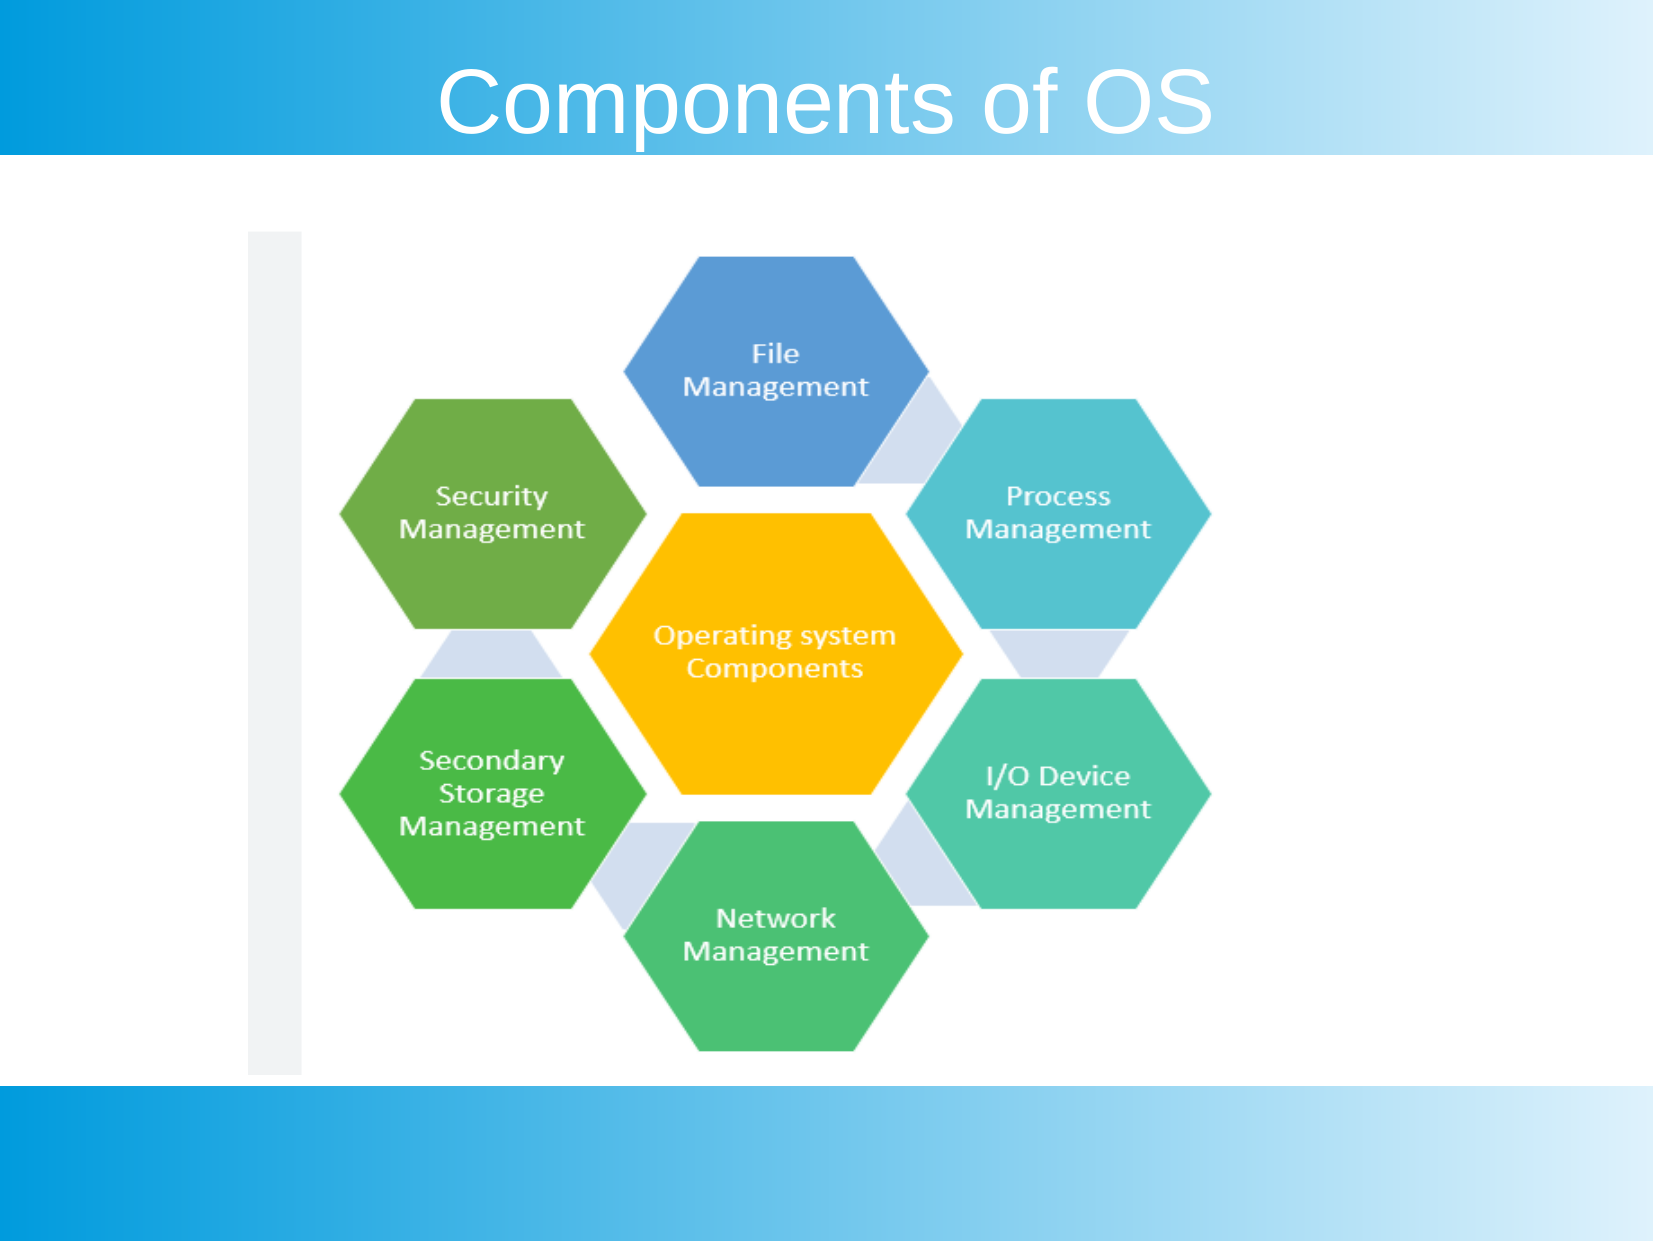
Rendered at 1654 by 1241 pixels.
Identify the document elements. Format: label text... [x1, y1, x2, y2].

picture [248, 221, 1264, 1075]
title Components of OS [82, 49, 1571, 155]
